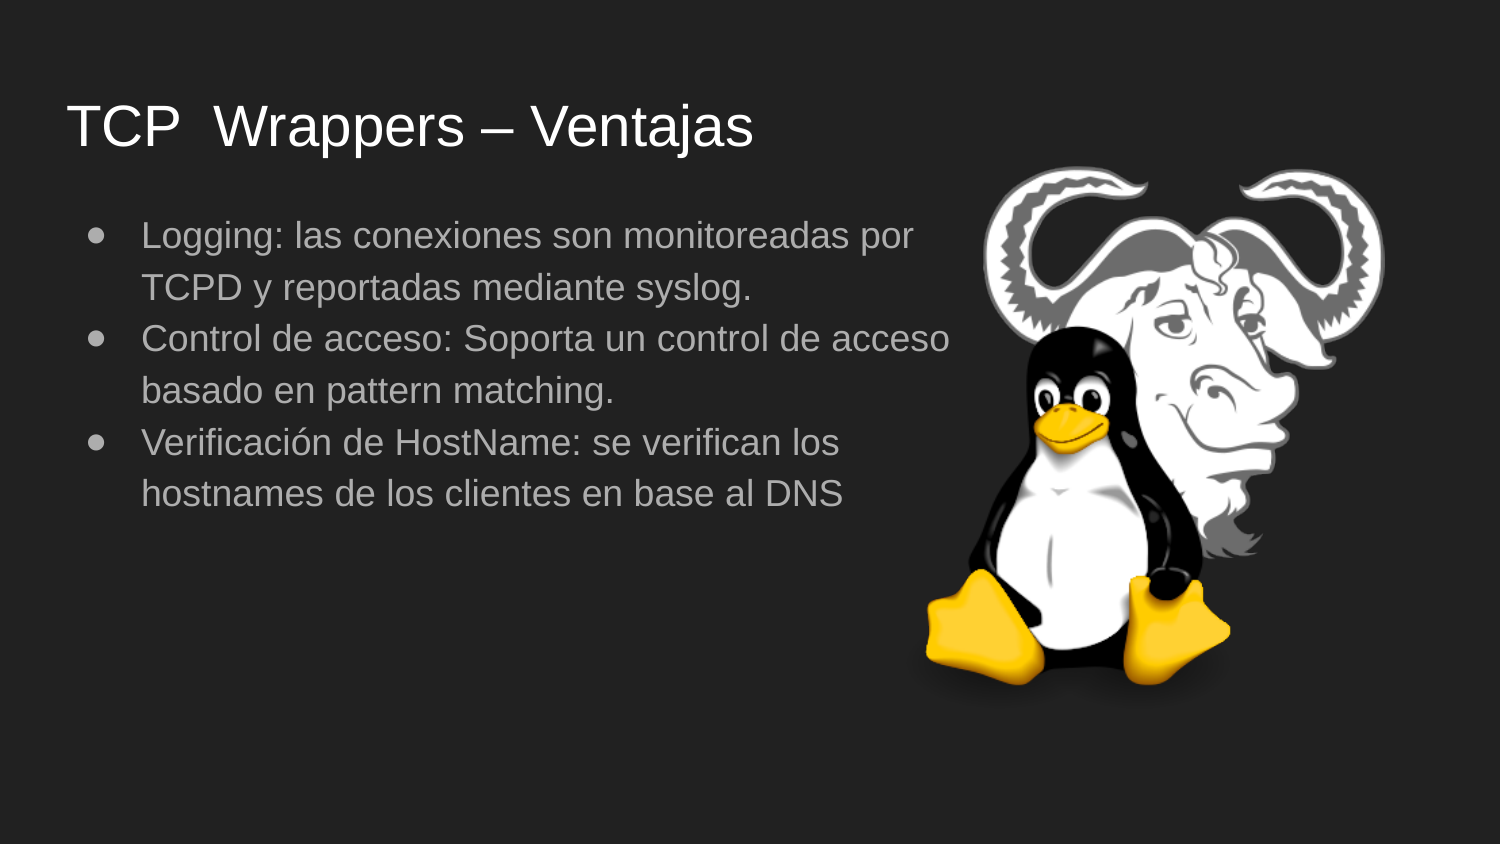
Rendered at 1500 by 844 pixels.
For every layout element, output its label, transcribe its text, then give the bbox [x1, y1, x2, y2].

picture [906, 166, 1385, 710]
list Logging: las conexiones son monitoreadas por TCPD y reportadas mediante syslog. Control de acceso: Soporta un control de acceso basado en pattern matching. Verificación de HostName: se verifican los hostnames de los clientes en base al DNS [51, 189, 969, 750]
title TCP Wrappers – Ventajas [51, 72, 1449, 167]
